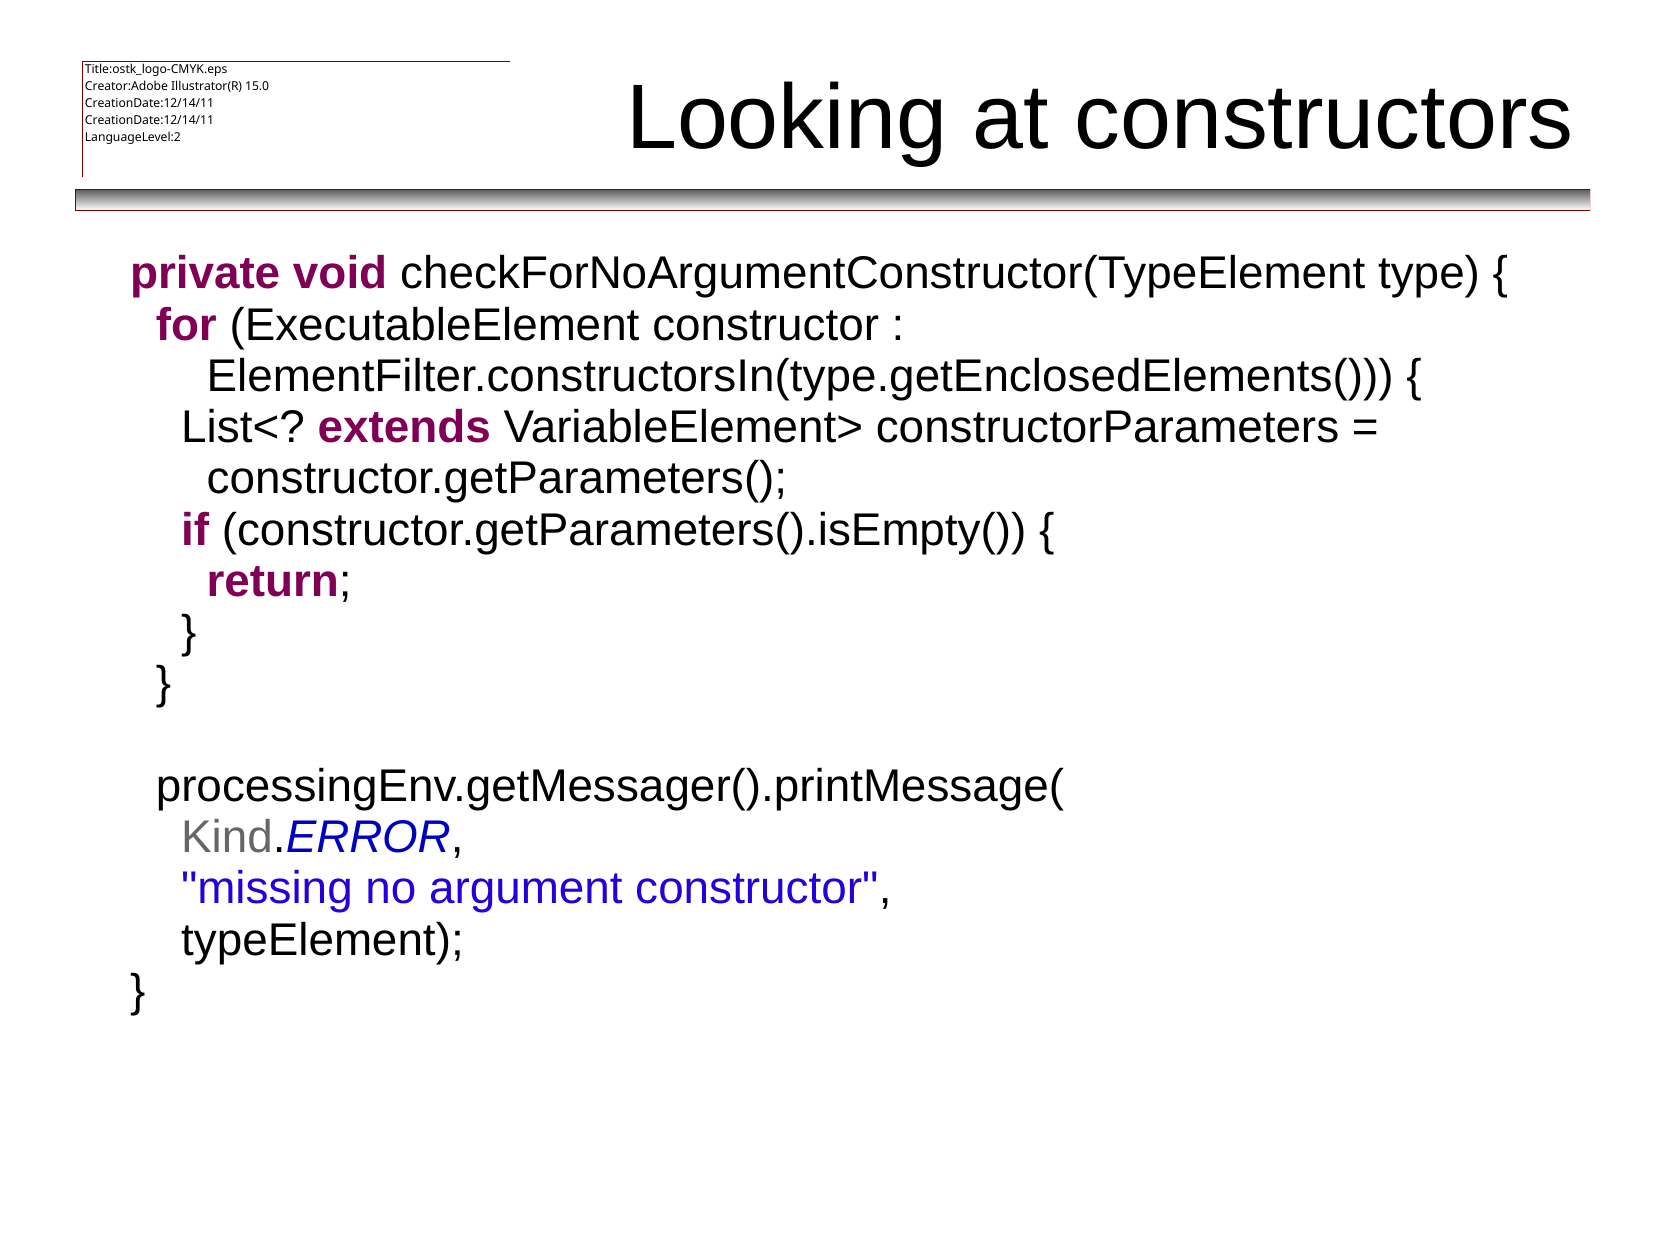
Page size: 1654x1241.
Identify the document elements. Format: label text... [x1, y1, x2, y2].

text_box private void checkForNoArgumentConstructor(TypeElement type) { for (ExecutableElement constructor : ElementFilter.constructorsIn(type.getEnclosedElements())) { List<? extends VariableElement> constructorParameters = constructor.getParameters(); if (constructor.getParameters().isEmpty()) { return; } } processingEnv.getMessager().printMessage( Kind.ERROR, "missing no argument constructor", typeElement); } [90, 240, 1591, 1126]
title Looking at constructors [529, 65, 1576, 169]
